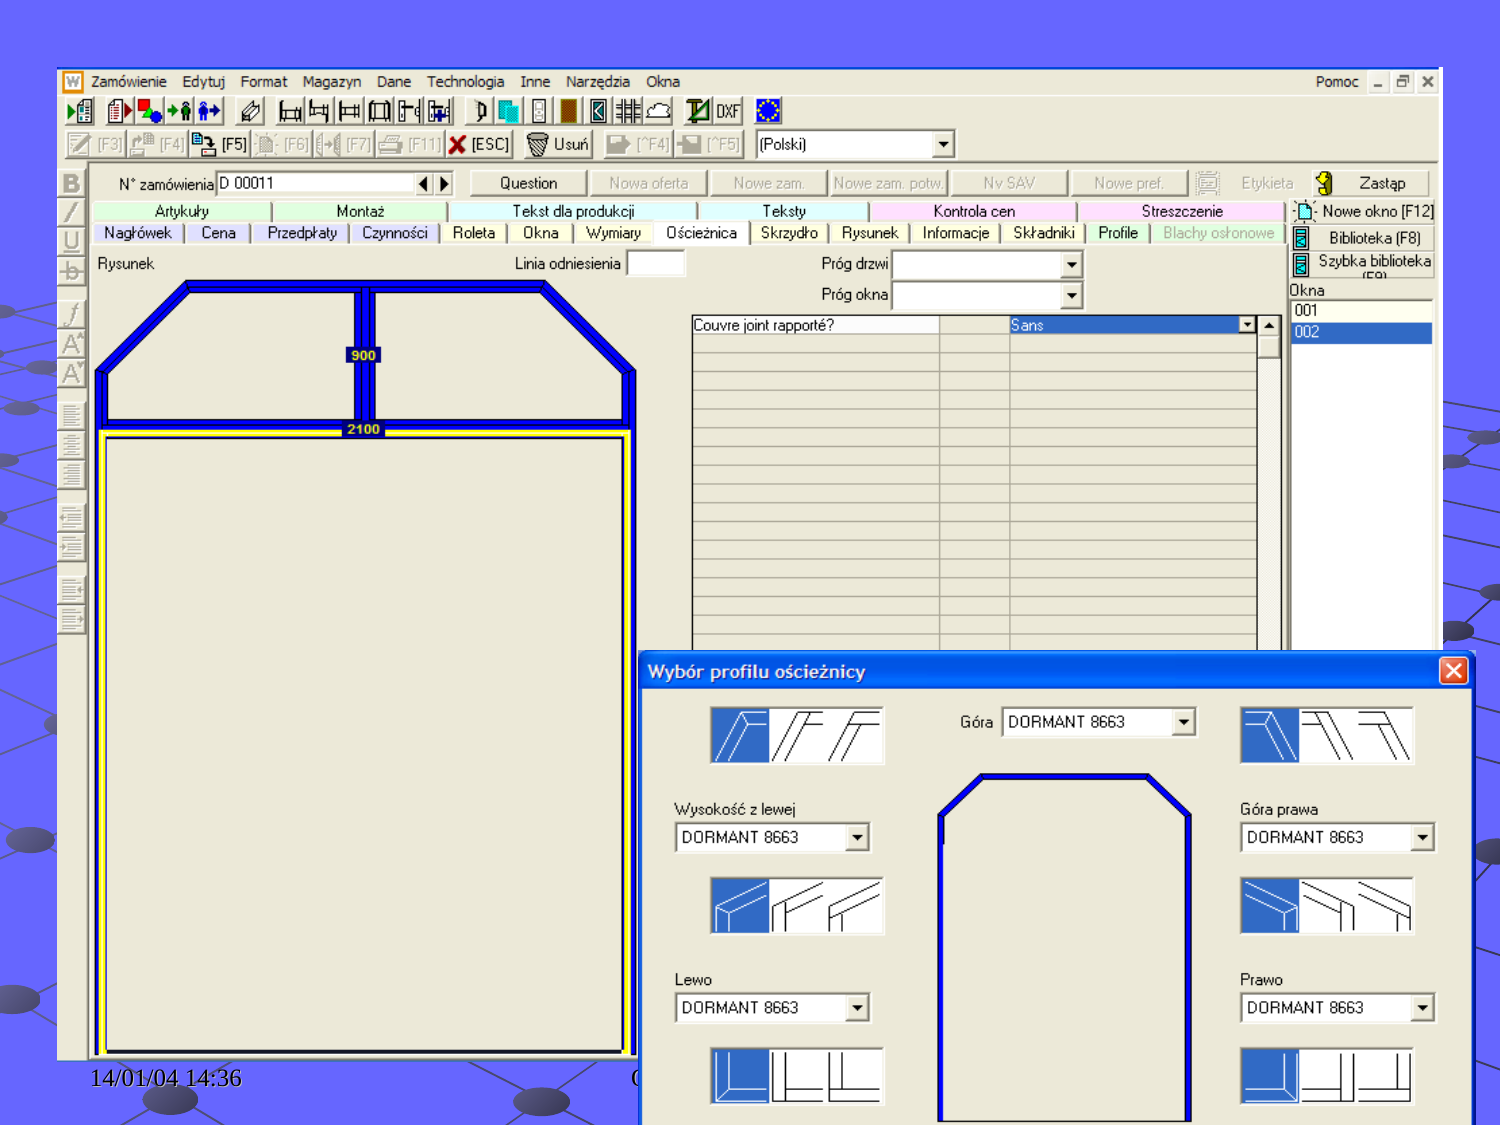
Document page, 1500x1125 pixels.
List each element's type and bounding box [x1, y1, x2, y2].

picture [57, 67, 1476, 1125]
